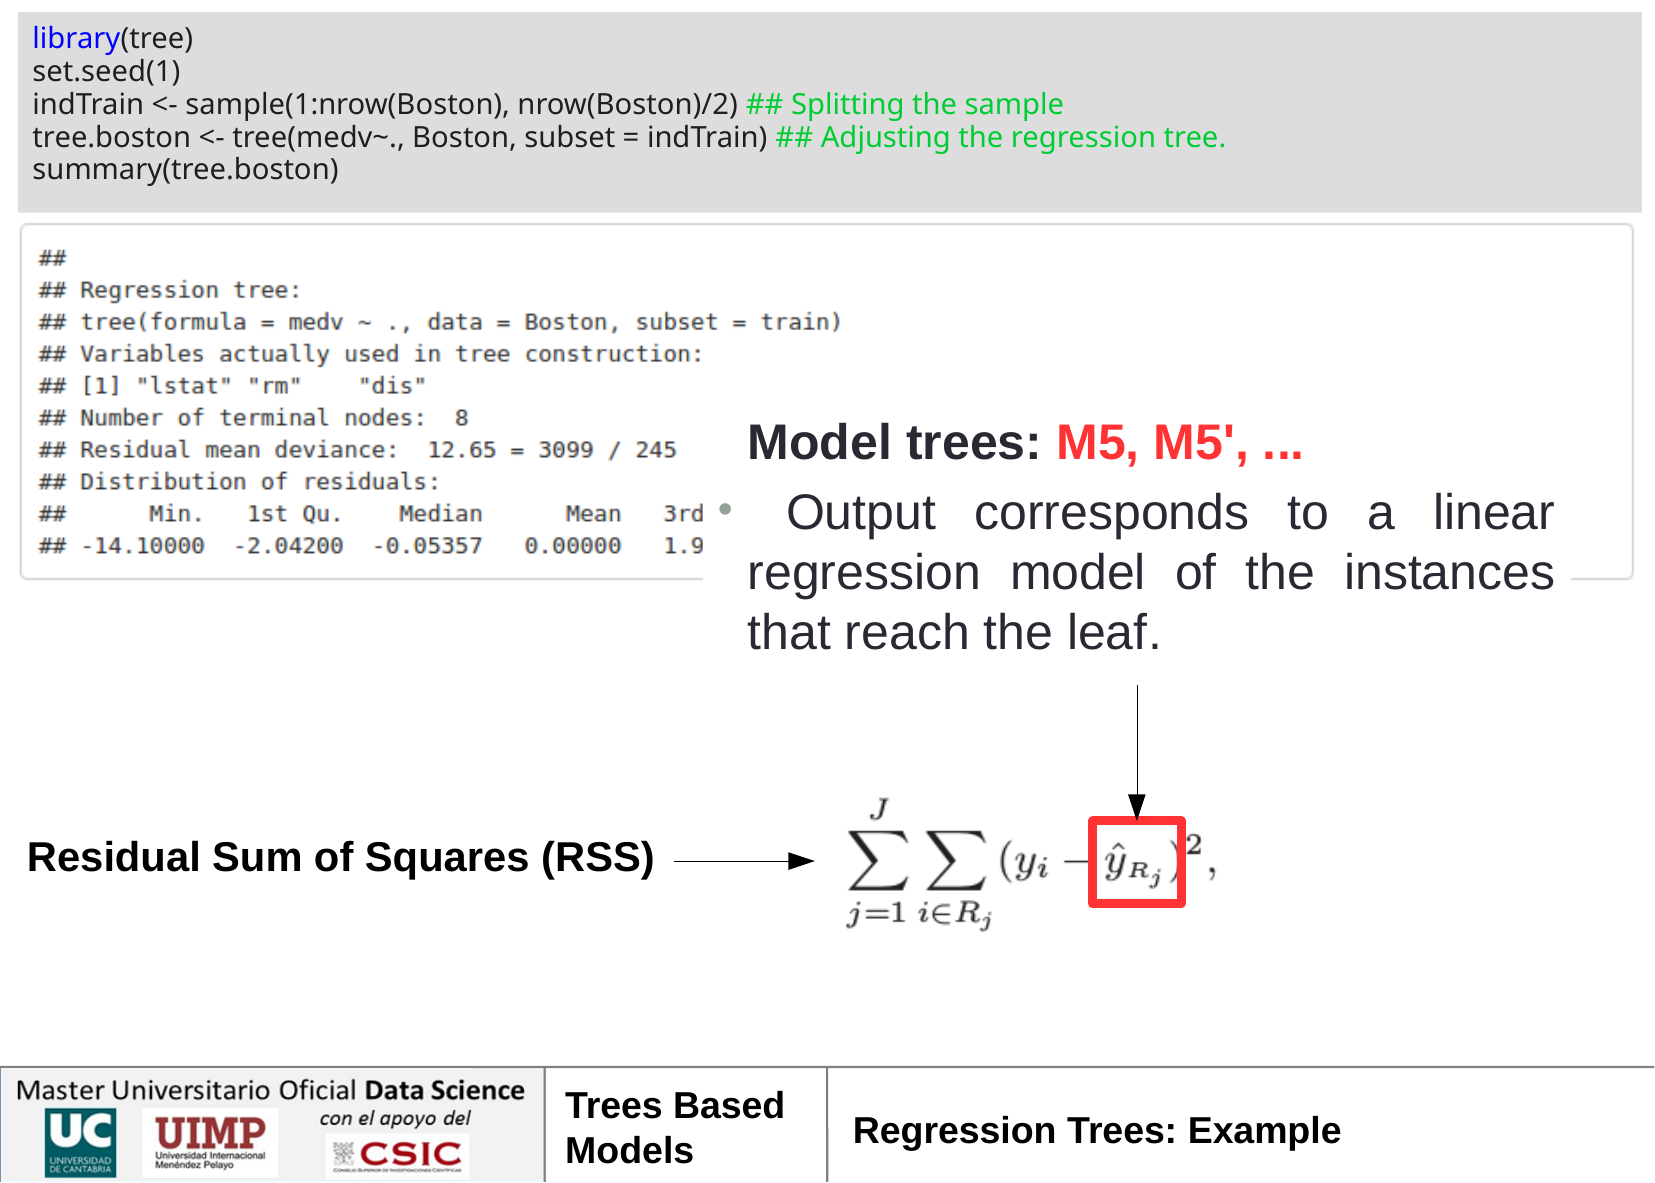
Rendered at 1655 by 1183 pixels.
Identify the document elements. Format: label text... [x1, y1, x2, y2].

text_box library(tree) set.seed(1) indTrain <- sample(1:nrow(Boston), nrow(Boston)/2) ## Splitting the sample tree.boston <- tree(medv~., Boston, subset = indTrain) ## Adjusting the regression tree. summary(tree.boston) [17, 11, 1642, 213]
list Model trees: M5, M5', ... Output corresponds to a linear regression model of the instances that reach the leaf. [702, 401, 1571, 686]
picture [1097, 825, 1177, 899]
text_box Residual Sum of Squares (RSS) [12, 829, 674, 893]
picture [0, 1068, 543, 1182]
picture [814, 780, 1239, 942]
text_box Regression Trees: Example [838, 1098, 1359, 1151]
picture [15, 220, 1643, 591]
picture [546, 1069, 550, 1182]
